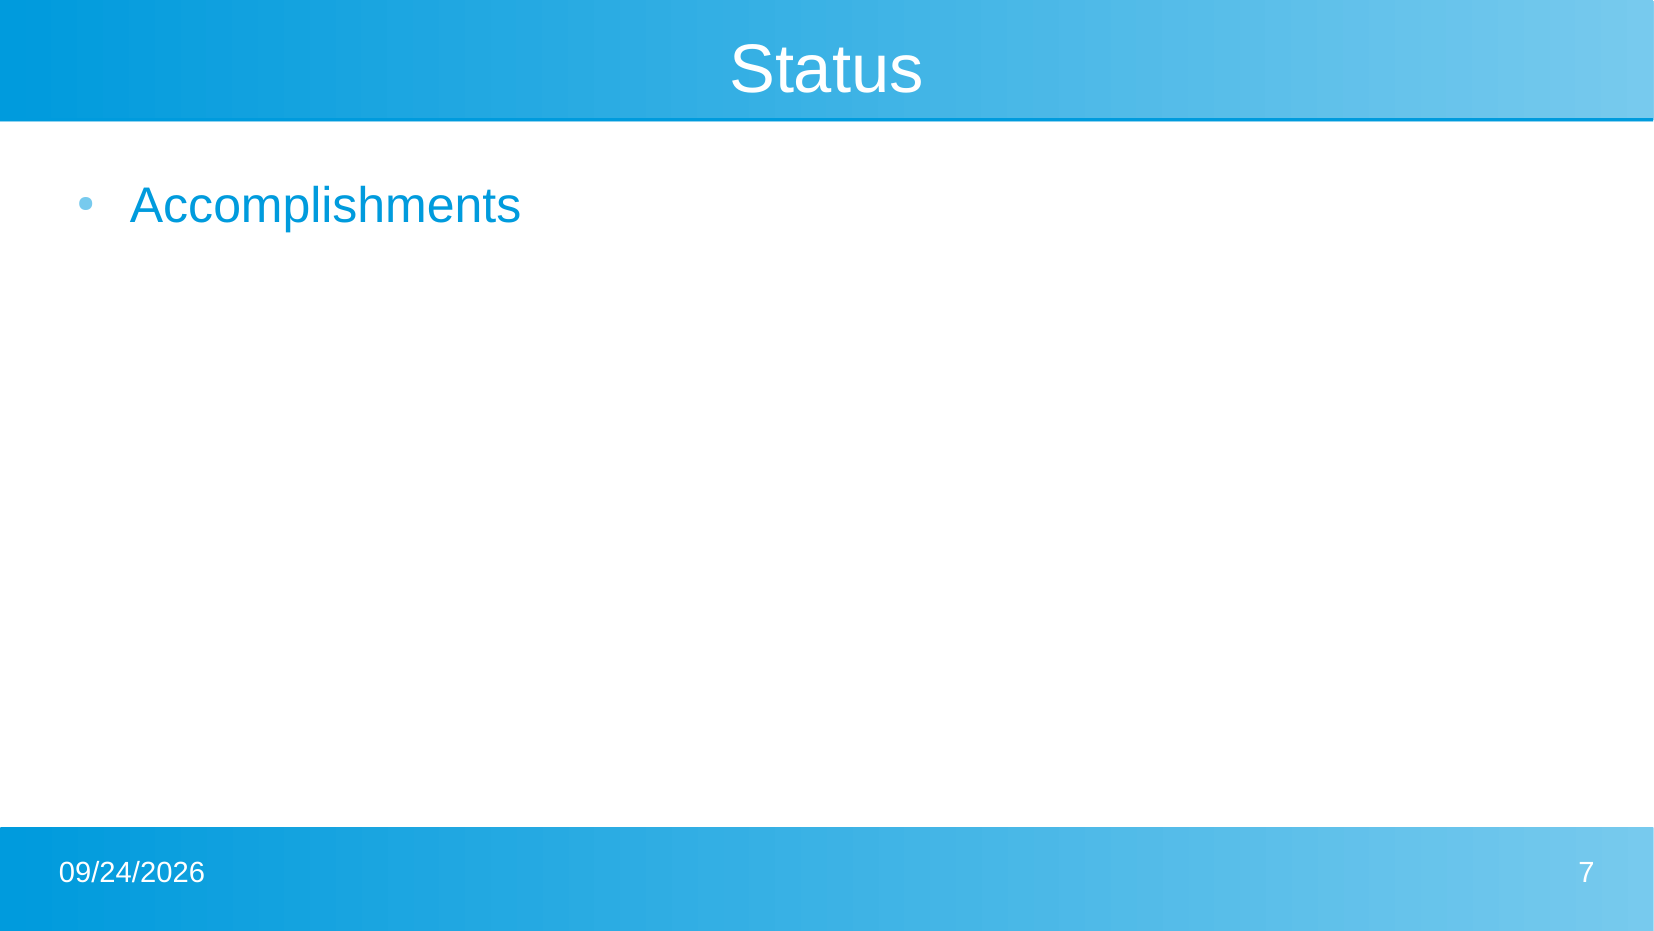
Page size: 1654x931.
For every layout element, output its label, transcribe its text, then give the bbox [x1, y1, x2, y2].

title Status [59, 29, 1595, 108]
list Accomplishments [59, 177, 1595, 768]
